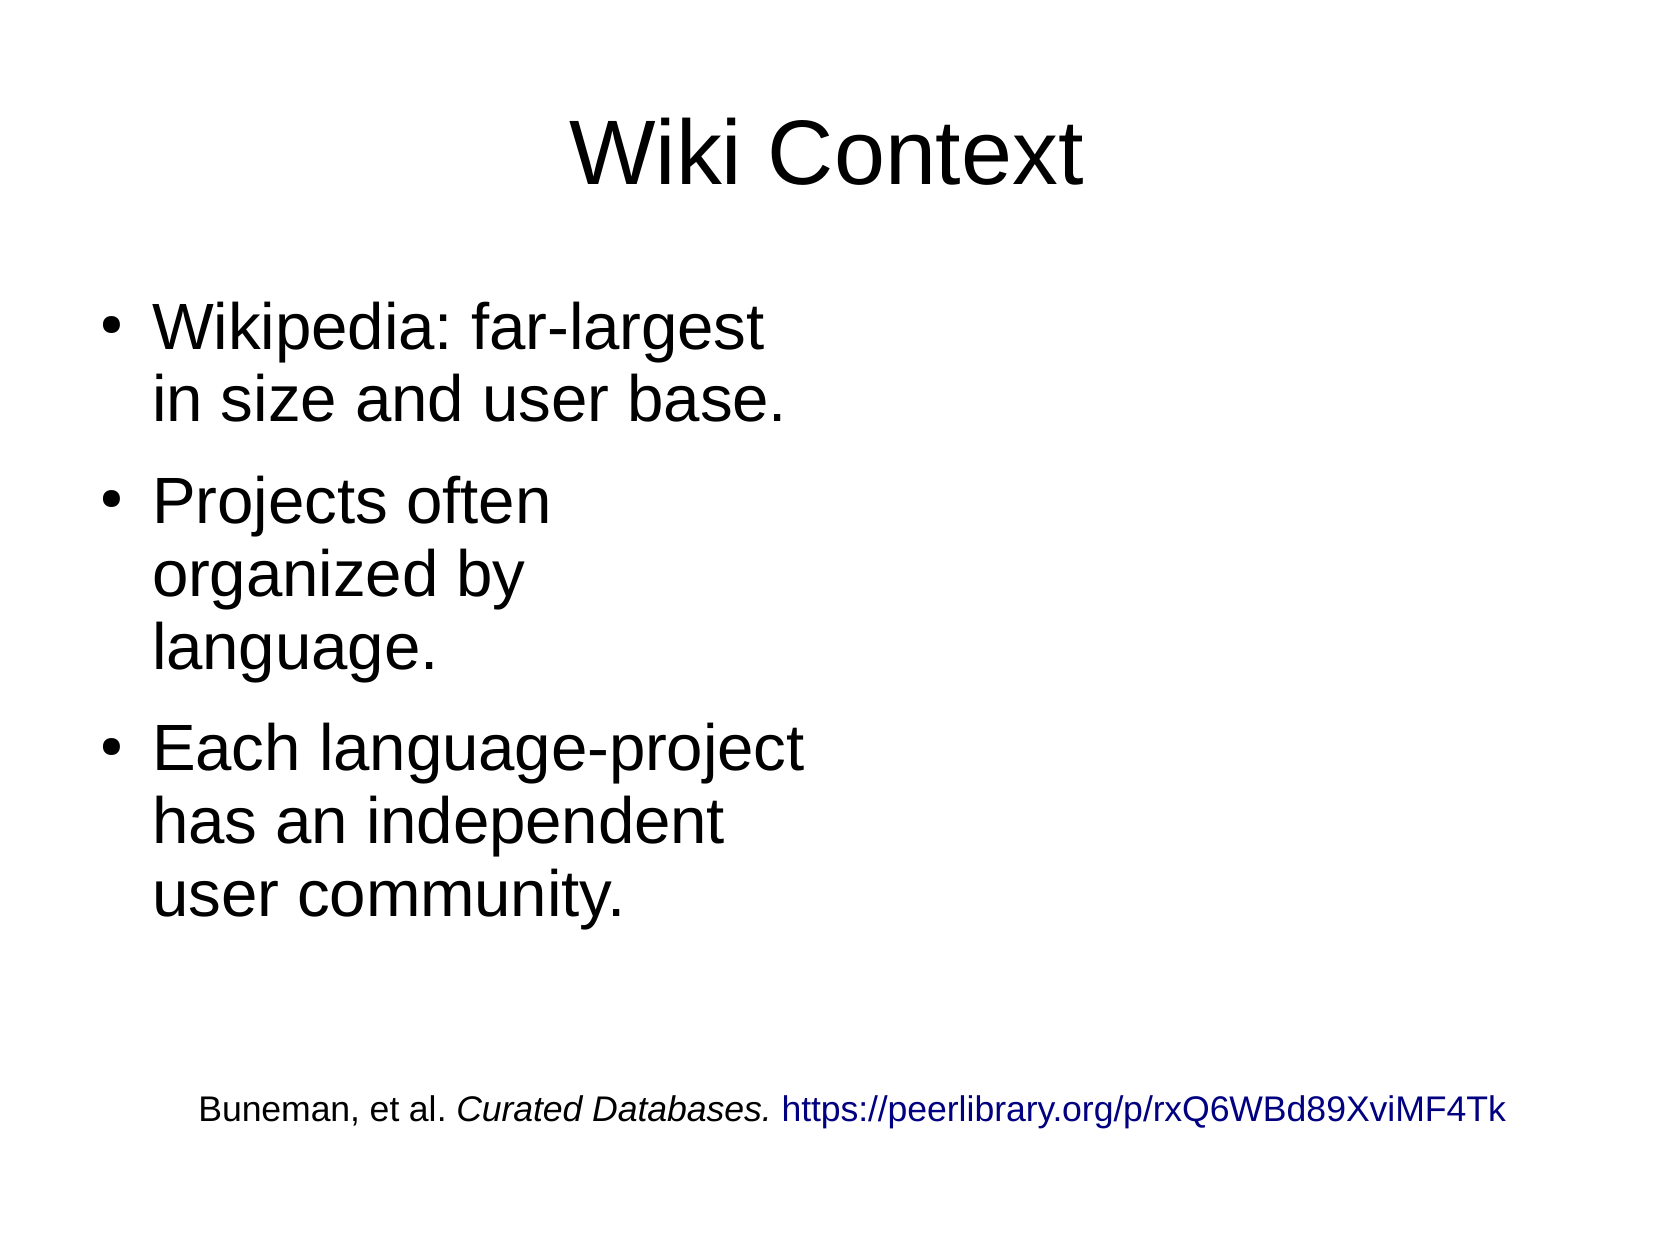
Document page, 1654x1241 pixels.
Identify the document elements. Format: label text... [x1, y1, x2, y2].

title Wiki Context [82, 49, 1571, 257]
text_box Buneman, et al. Curated Databases. https://peerlibrary.org/p/rxQ6WBd89XviMF4Tk [155, 1089, 1520, 1170]
list Wikipedia: far-largest in size and user base. Projects often organized by language. Each language-project has an independent user community. [82, 290, 809, 1010]
